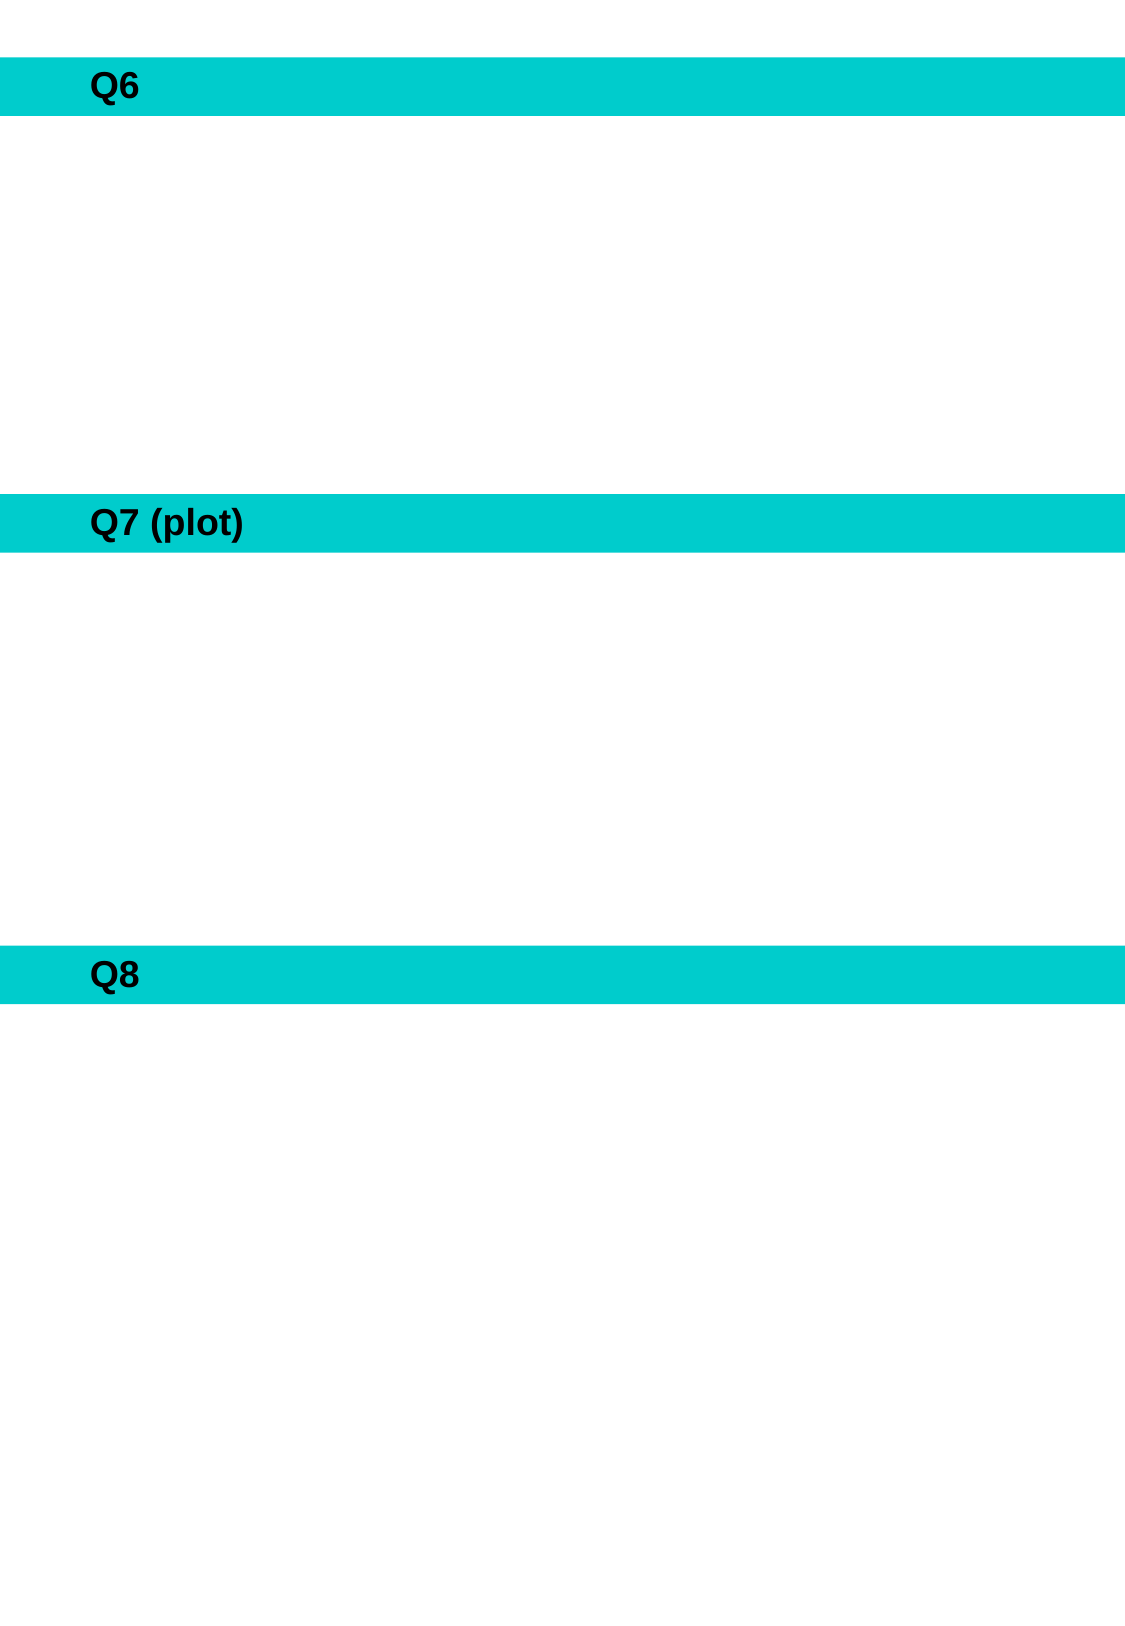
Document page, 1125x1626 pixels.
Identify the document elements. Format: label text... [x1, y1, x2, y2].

text_box Q6 [0, 57, 1125, 116]
text_box Q7 (plot) [0, 494, 1125, 553]
text_box Q8 [0, 945, 1125, 1005]
